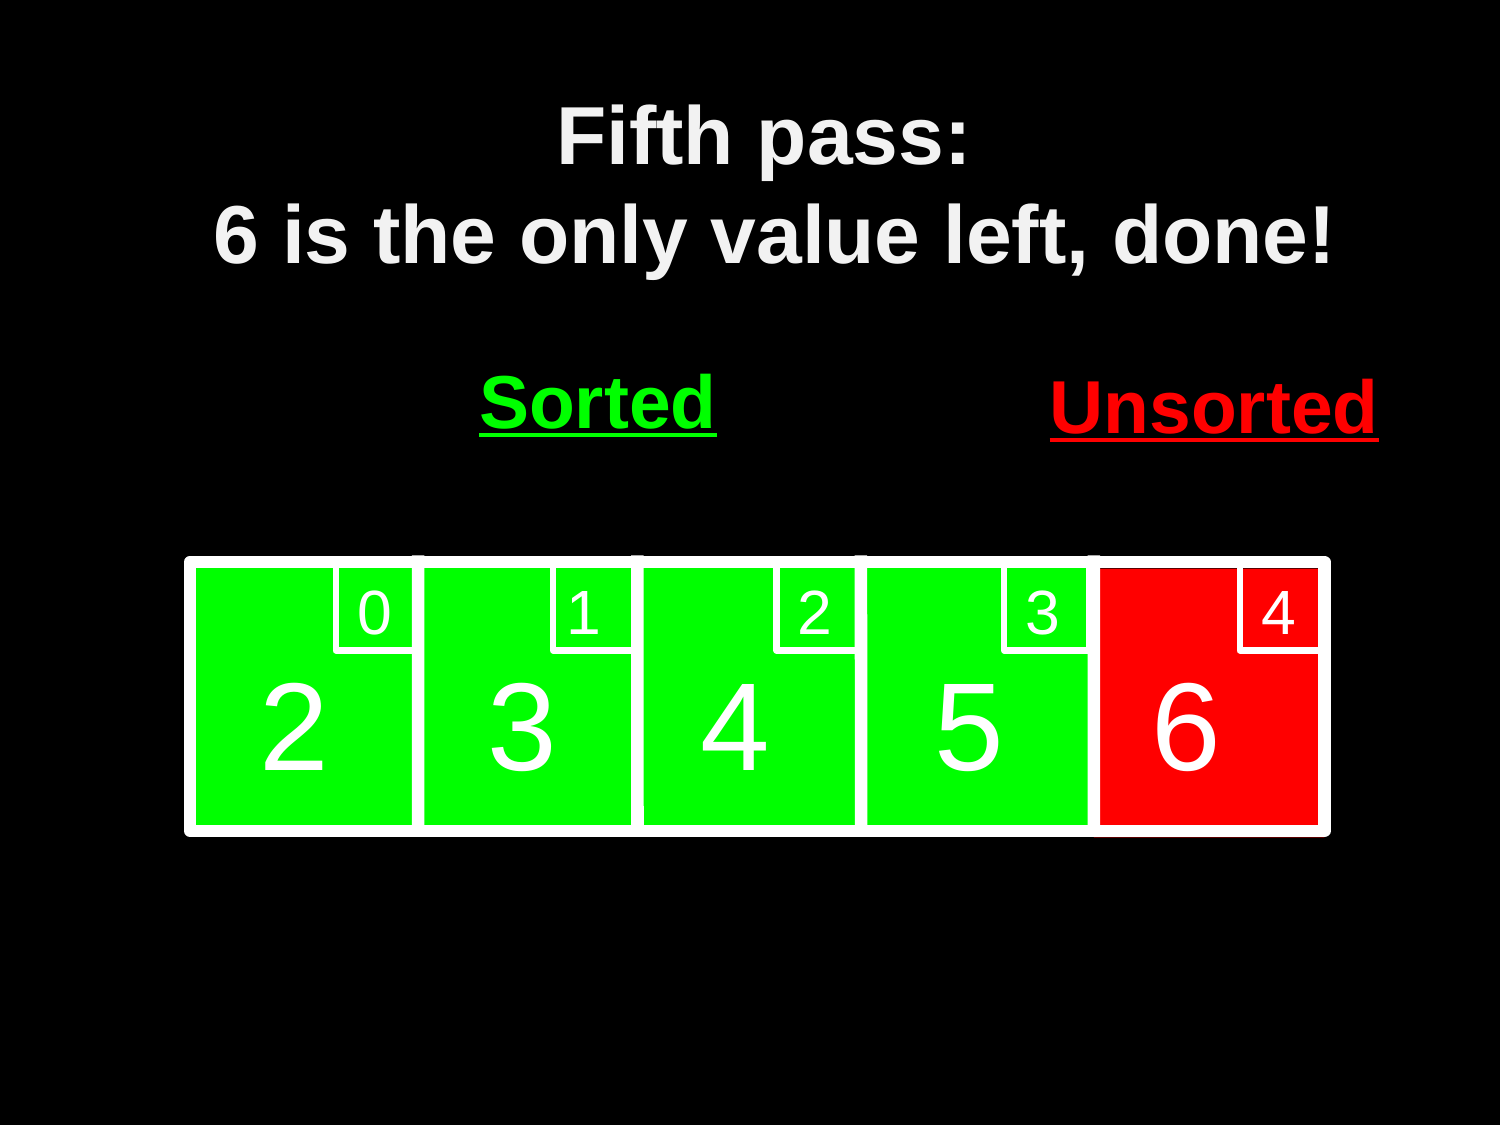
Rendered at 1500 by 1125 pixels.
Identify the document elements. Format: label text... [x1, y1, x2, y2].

text_box 4 [1246, 564, 1318, 647]
text_box 4 [685, 630, 821, 800]
text_box 3 [472, 630, 608, 800]
text_box [196, 568, 411, 825]
text_box [425, 568, 631, 825]
text_box [644, 568, 854, 825]
text_box 6 [1136, 630, 1272, 800]
text_box 2 [244, 630, 379, 800]
text_box [624, 568, 631, 647]
text_box 5 [919, 630, 1054, 800]
text_box [868, 568, 1087, 825]
text_box [1082, 568, 1086, 647]
text_box 2 [782, 556, 855, 655]
text_box 3 [1010, 560, 1082, 655]
text_box [1101, 568, 1318, 825]
text_box 0 [342, 556, 414, 655]
text_box Unsorted [851, 247, 1500, 560]
text_box 1 [551, 556, 624, 655]
text_box Fifth pass: 6 is the only value left, done! [182, 145, 1369, 328]
text_box Sorted [269, 328, 995, 543]
